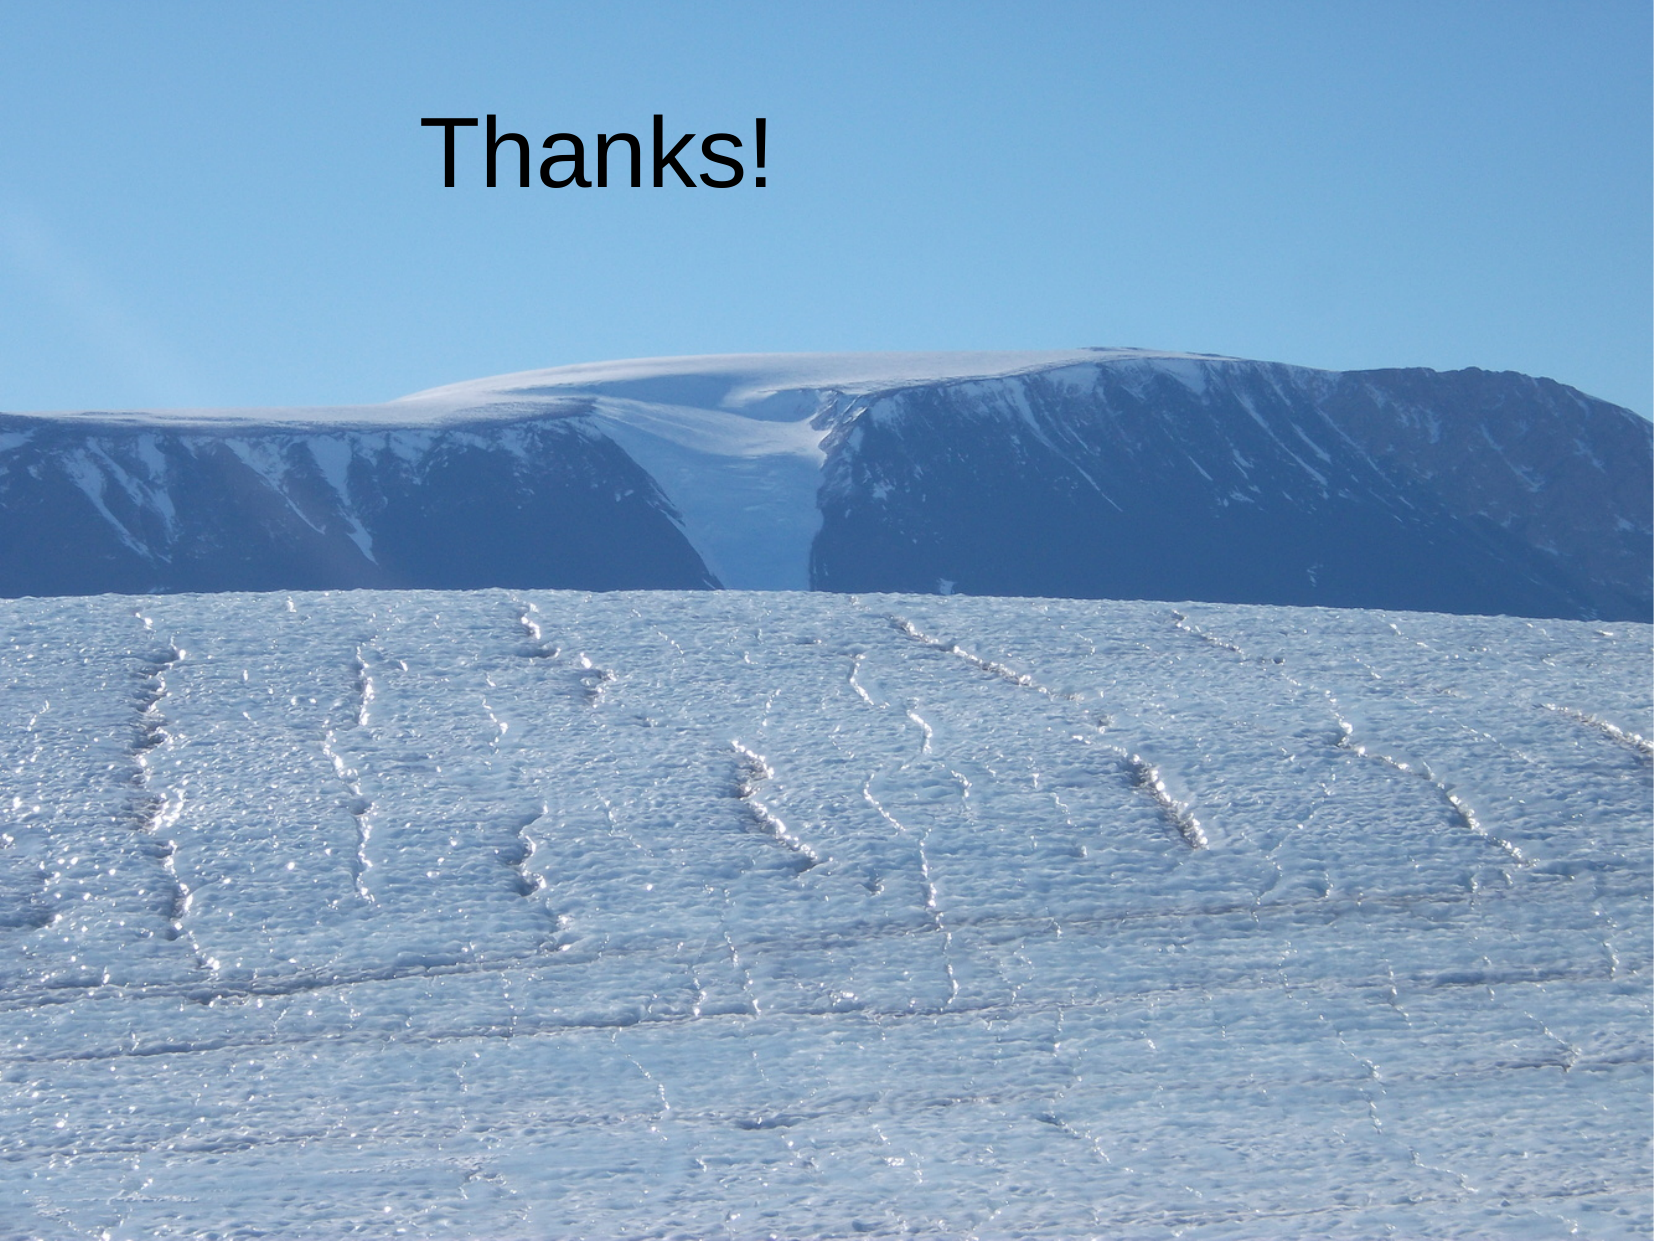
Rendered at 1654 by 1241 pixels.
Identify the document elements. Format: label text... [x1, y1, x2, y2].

picture [0, 0, 1654, 1241]
text_box Thanks! [405, 90, 790, 217]
